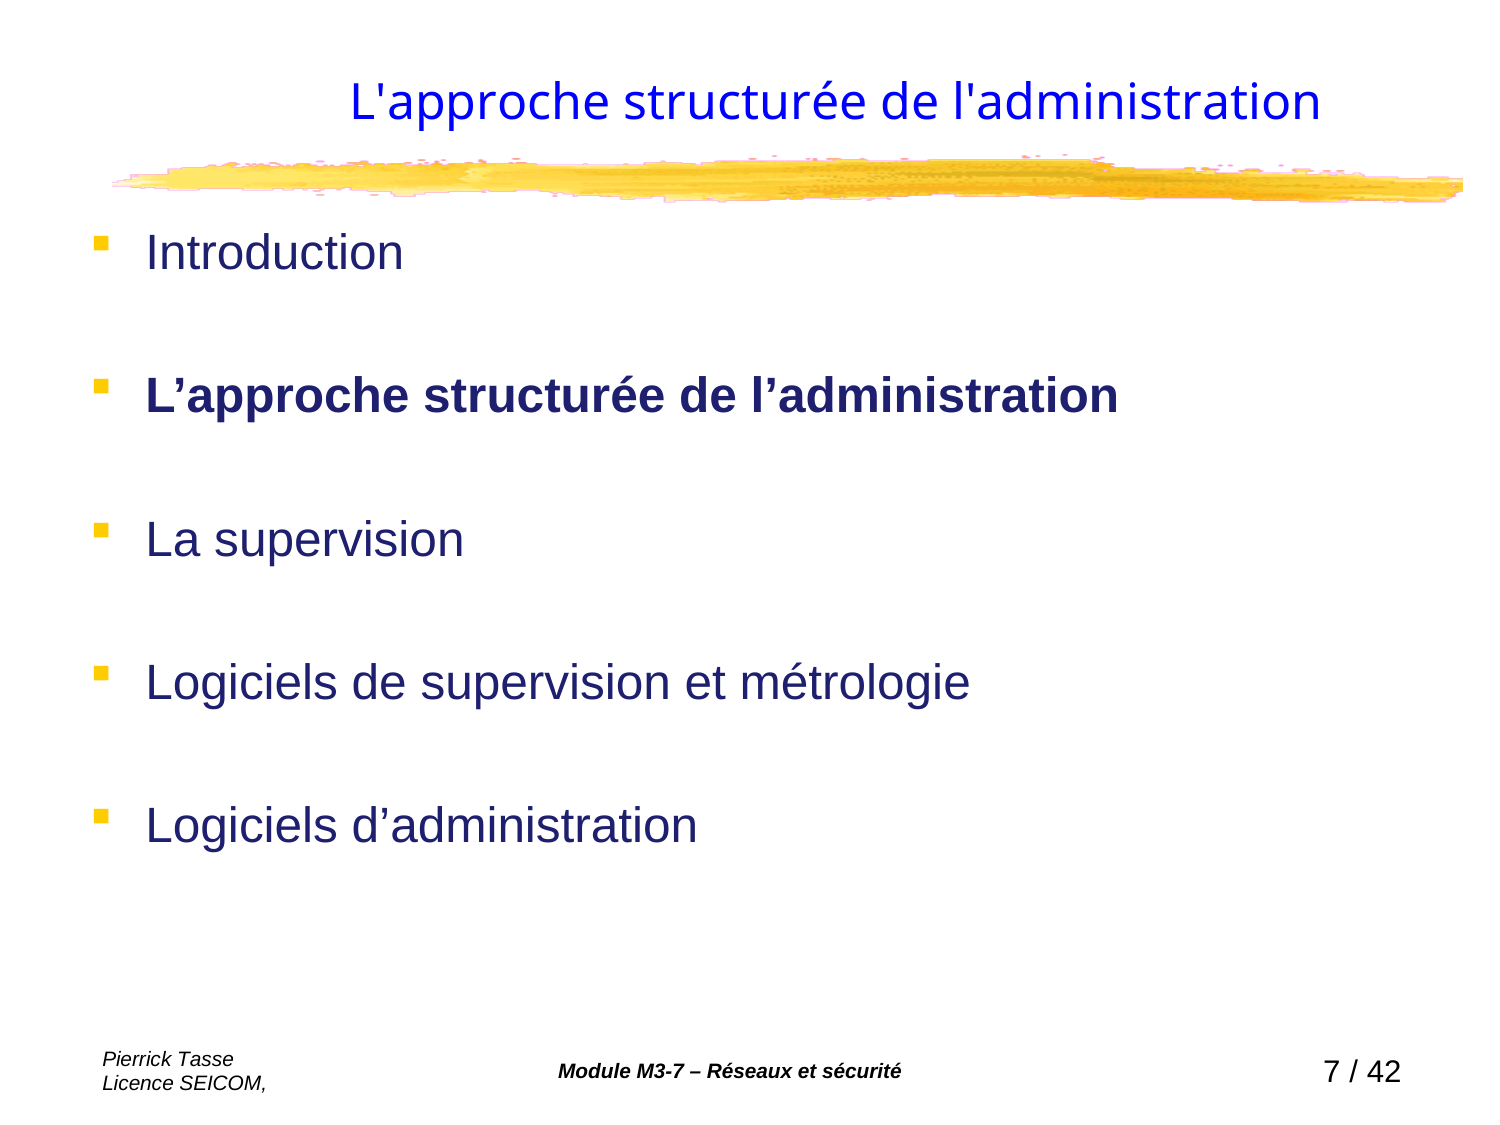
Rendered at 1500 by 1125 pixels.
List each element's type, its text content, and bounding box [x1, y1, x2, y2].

title L'approche structurée de l'administration [62, 37, 1338, 138]
picture [112, 149, 1463, 213]
list Introduction L’approche structurée de l’administration La supervision Logiciels de supervision et métrologie Logiciels d’administration [74, 212, 1417, 865]
